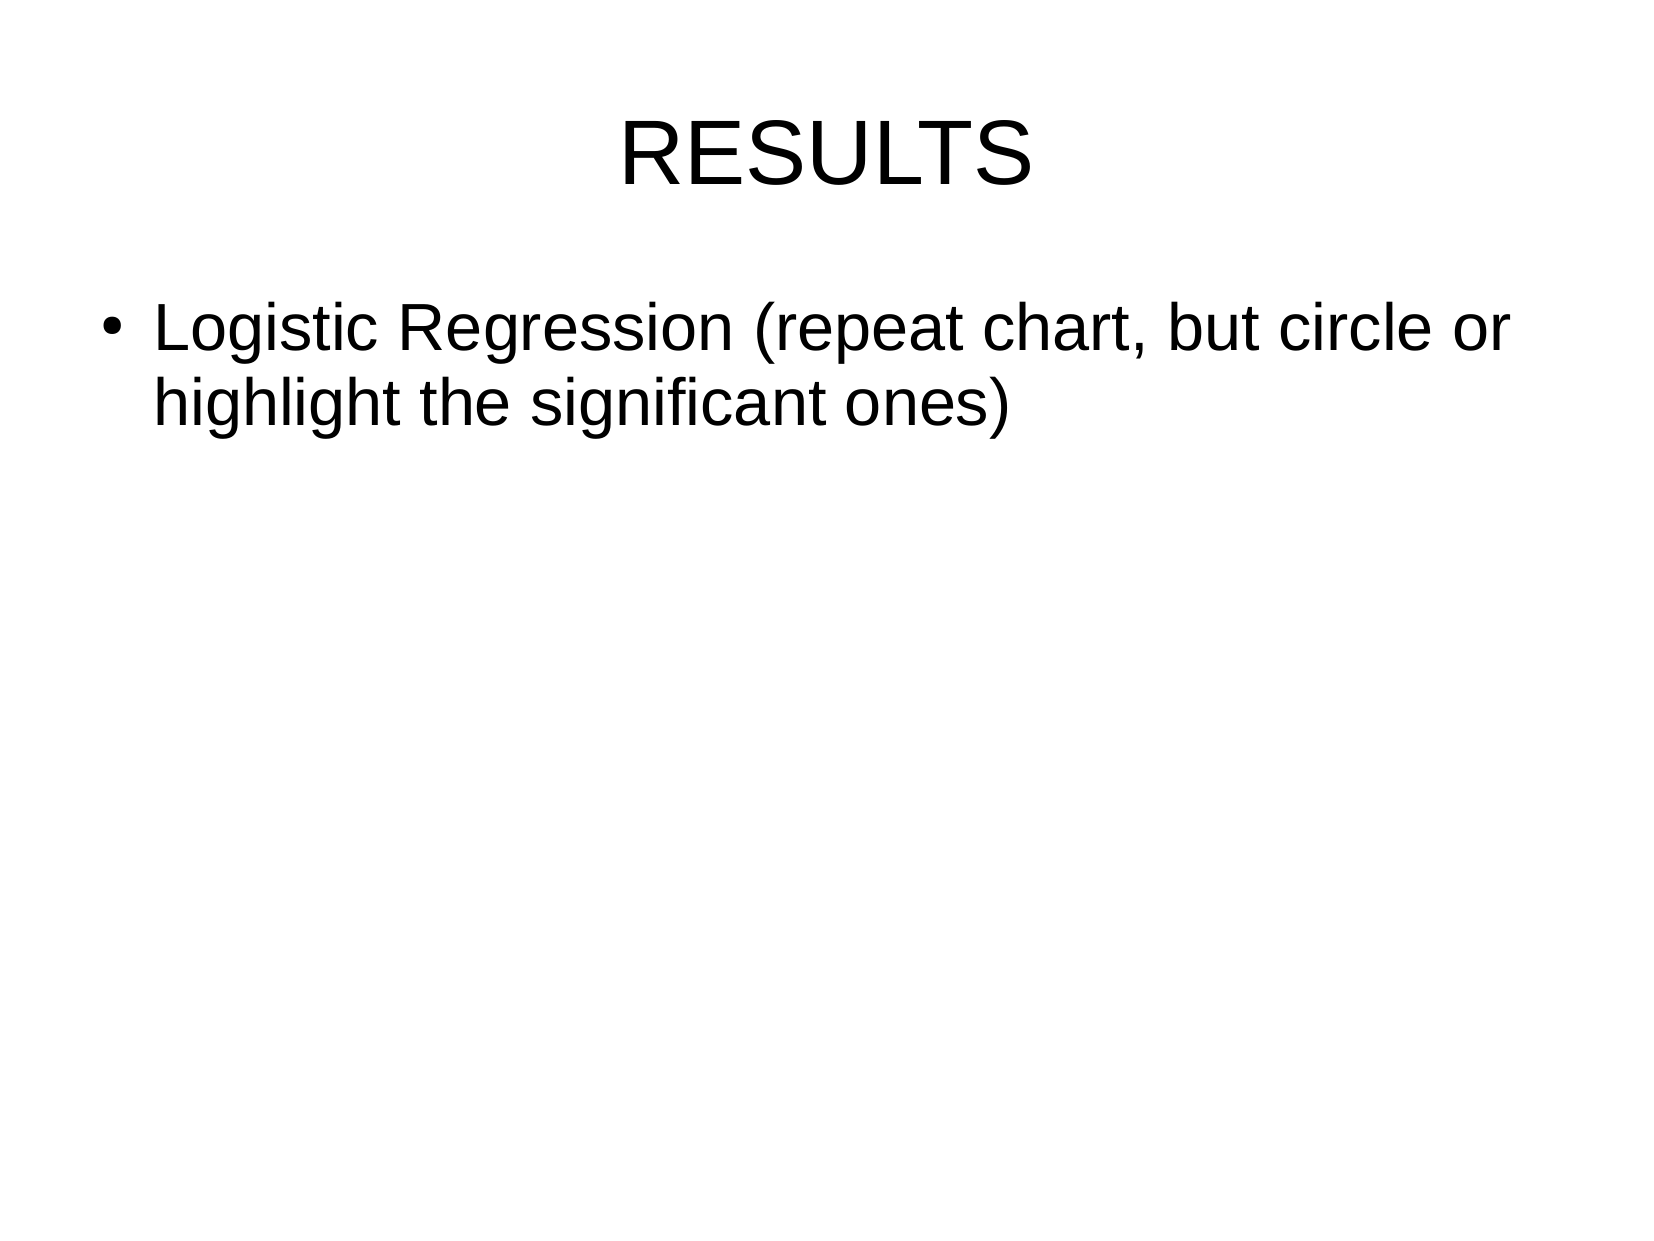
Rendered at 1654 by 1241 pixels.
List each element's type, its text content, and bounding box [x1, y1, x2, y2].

title RESULTS [82, 49, 1571, 257]
list Logistic Regression (repeat chart, but circle or highlight the significant ones) [82, 290, 1571, 1010]
